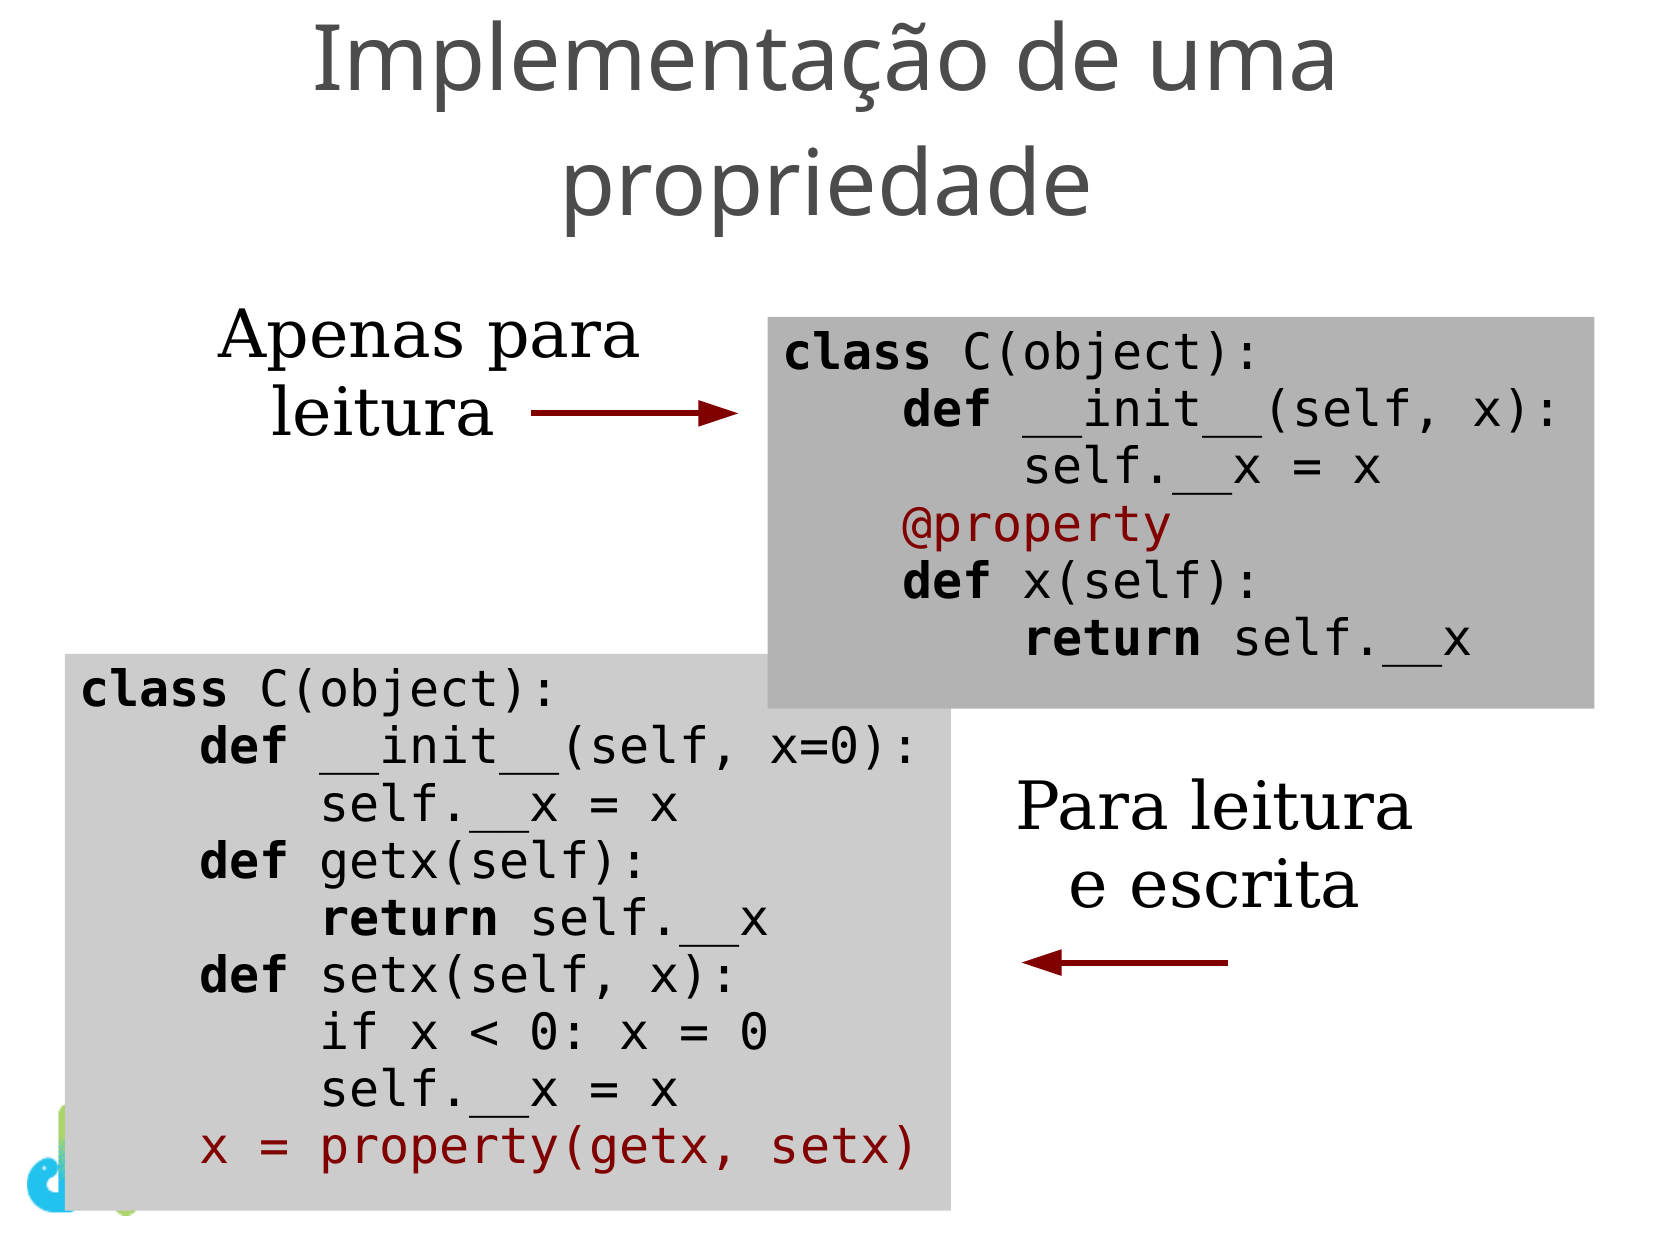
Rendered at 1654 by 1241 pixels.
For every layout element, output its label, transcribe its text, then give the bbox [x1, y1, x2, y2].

title Implementação de uma propriedade [82, 13, 1571, 222]
text_box class C(object): def __init__(self, x=0): self.__x = x def getx(self): return self.__x def setx(self, x): if x < 0: x = 0 self.__x = x x = property(getx, setx) [64, 653, 951, 1211]
picture [27, 1104, 321, 1216]
list Para leitura e escrita [998, 767, 1565, 975]
text_box class C(object): def __init__(self, x): self.__x = x @property def x(self): return self.__x [767, 316, 1595, 709]
list Apenas para leitura [200, 295, 768, 502]
